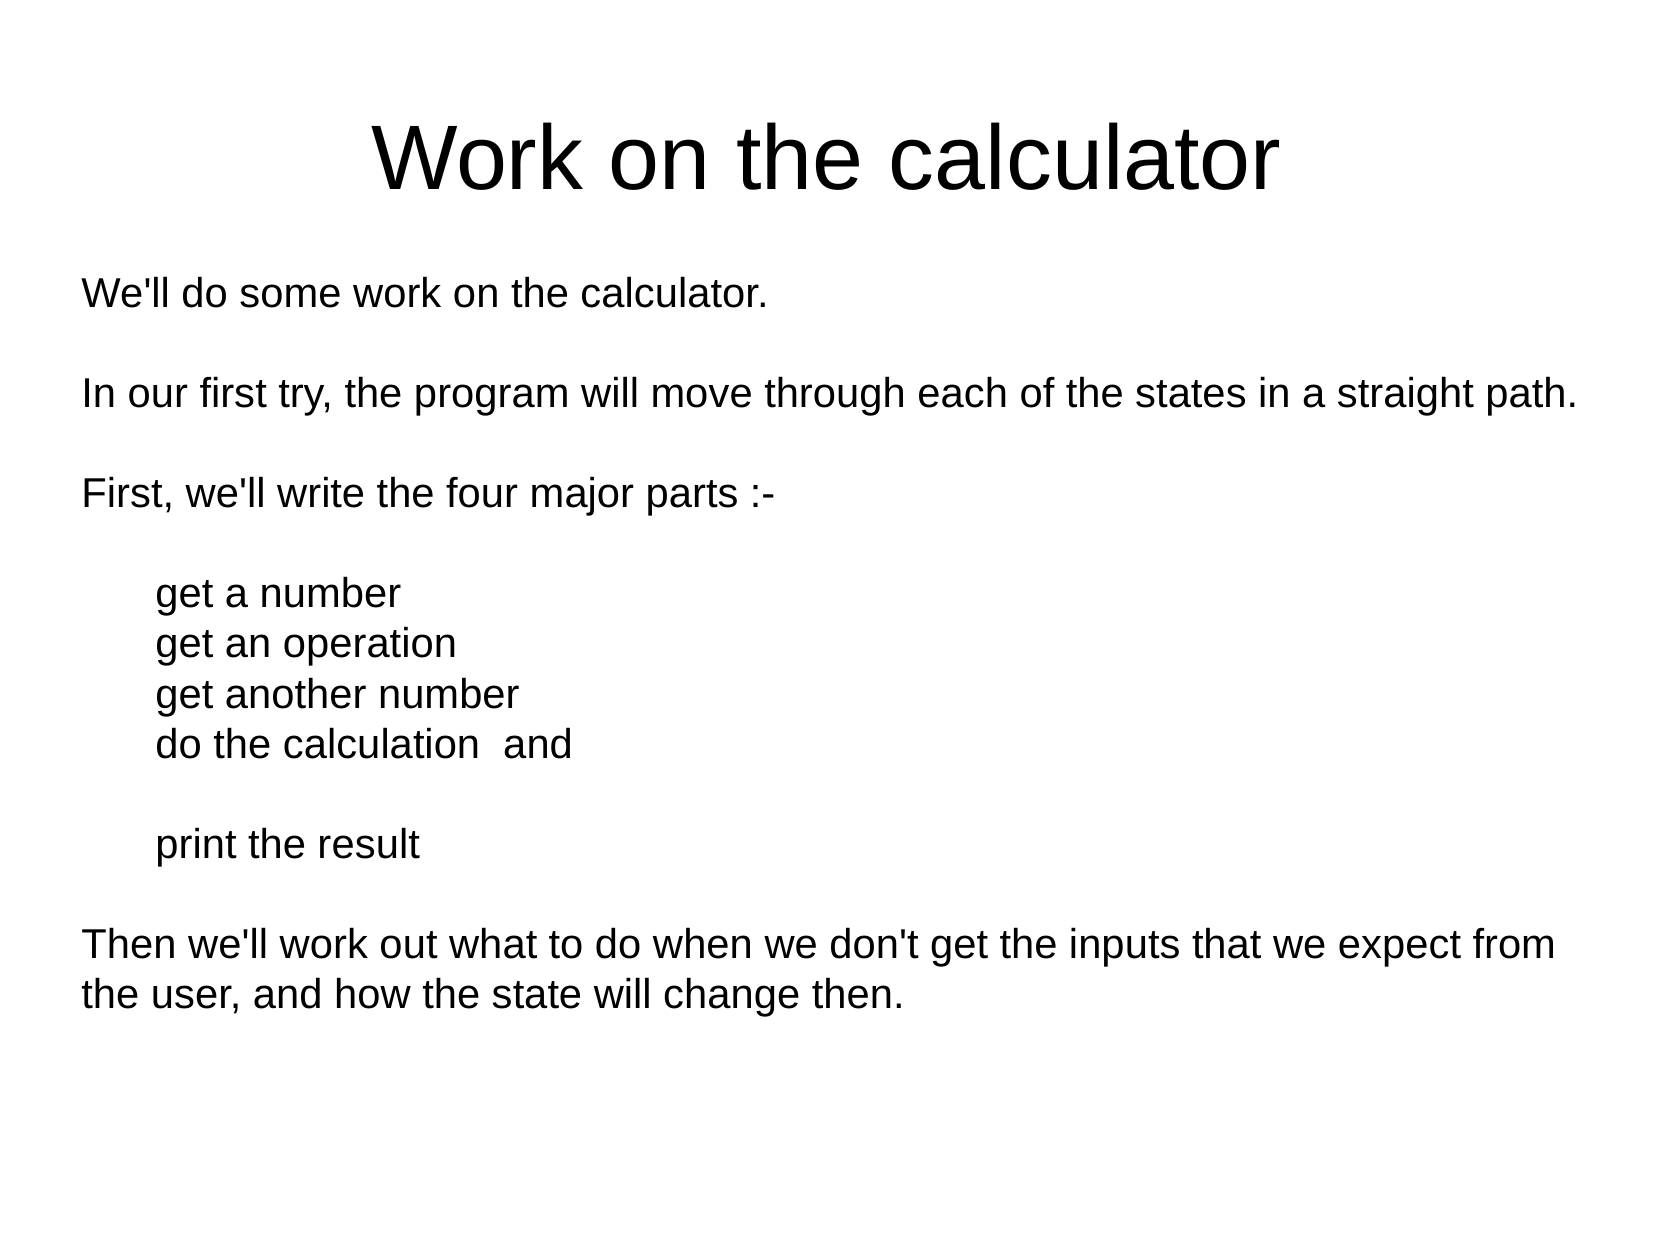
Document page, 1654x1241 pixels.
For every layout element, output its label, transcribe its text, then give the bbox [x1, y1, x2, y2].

subtitle [82, 49, 1571, 257]
text_box We'll do some work on the calculator. In our first try, the program will move through each of the states in a straight path. First, we'll write the four major parts :- get a number get an operation get another number do the calculation and print the result Then we'll work out what to do when we don't get the inputs that we expect from the user, and how the state will change then. [81, 265, 1594, 1158]
